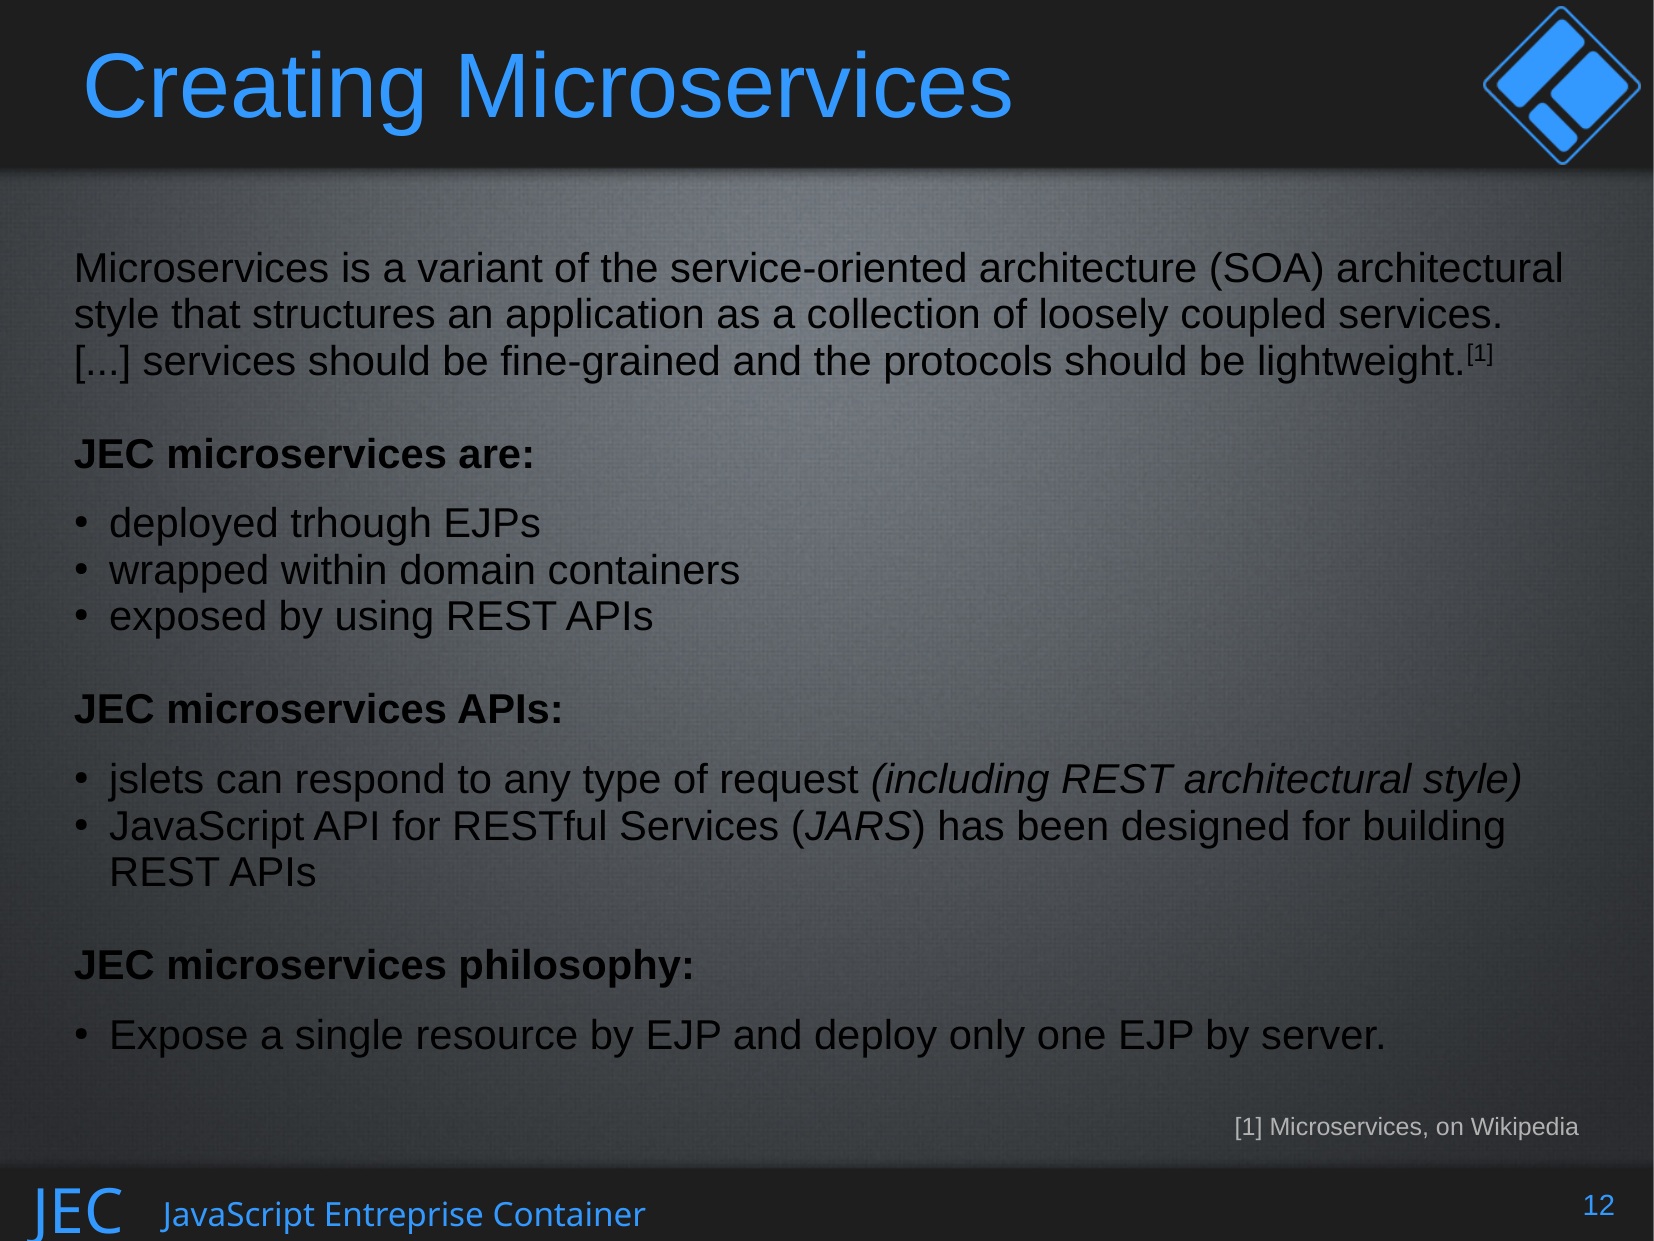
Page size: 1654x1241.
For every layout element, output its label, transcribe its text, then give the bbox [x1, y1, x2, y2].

picture [0, 0, 1654, 1241]
text_box [1] Microservices, on Wikipedia [59, 1105, 1595, 1164]
text_box 12 [744, 1181, 1630, 1229]
text_box JavaScript Entreprise Container [148, 1183, 651, 1241]
text_box Microservices is a variant of the service-oriented architecture (SOA) architectural style that structures an application as a collection of loosely coupled services. [...] services should be fine-grained and the protocols should be lightweight.[1] JEC microservices are: deployed trhough EJPs wrapped within domain containers exposed by using REST APIs JEC microservices APIs: jslets can respond to any type of request (including REST architectural style) JavaScript API for RESTful Services (JARS) has been designed for building REST APIs JEC microservices philosophy: Expose a single resource by EJP and deploy only one EJP by server. [59, 237, 1595, 1074]
title Creating Microservices [82, 23, 1441, 147]
text_box JEC [17, 1159, 149, 1241]
